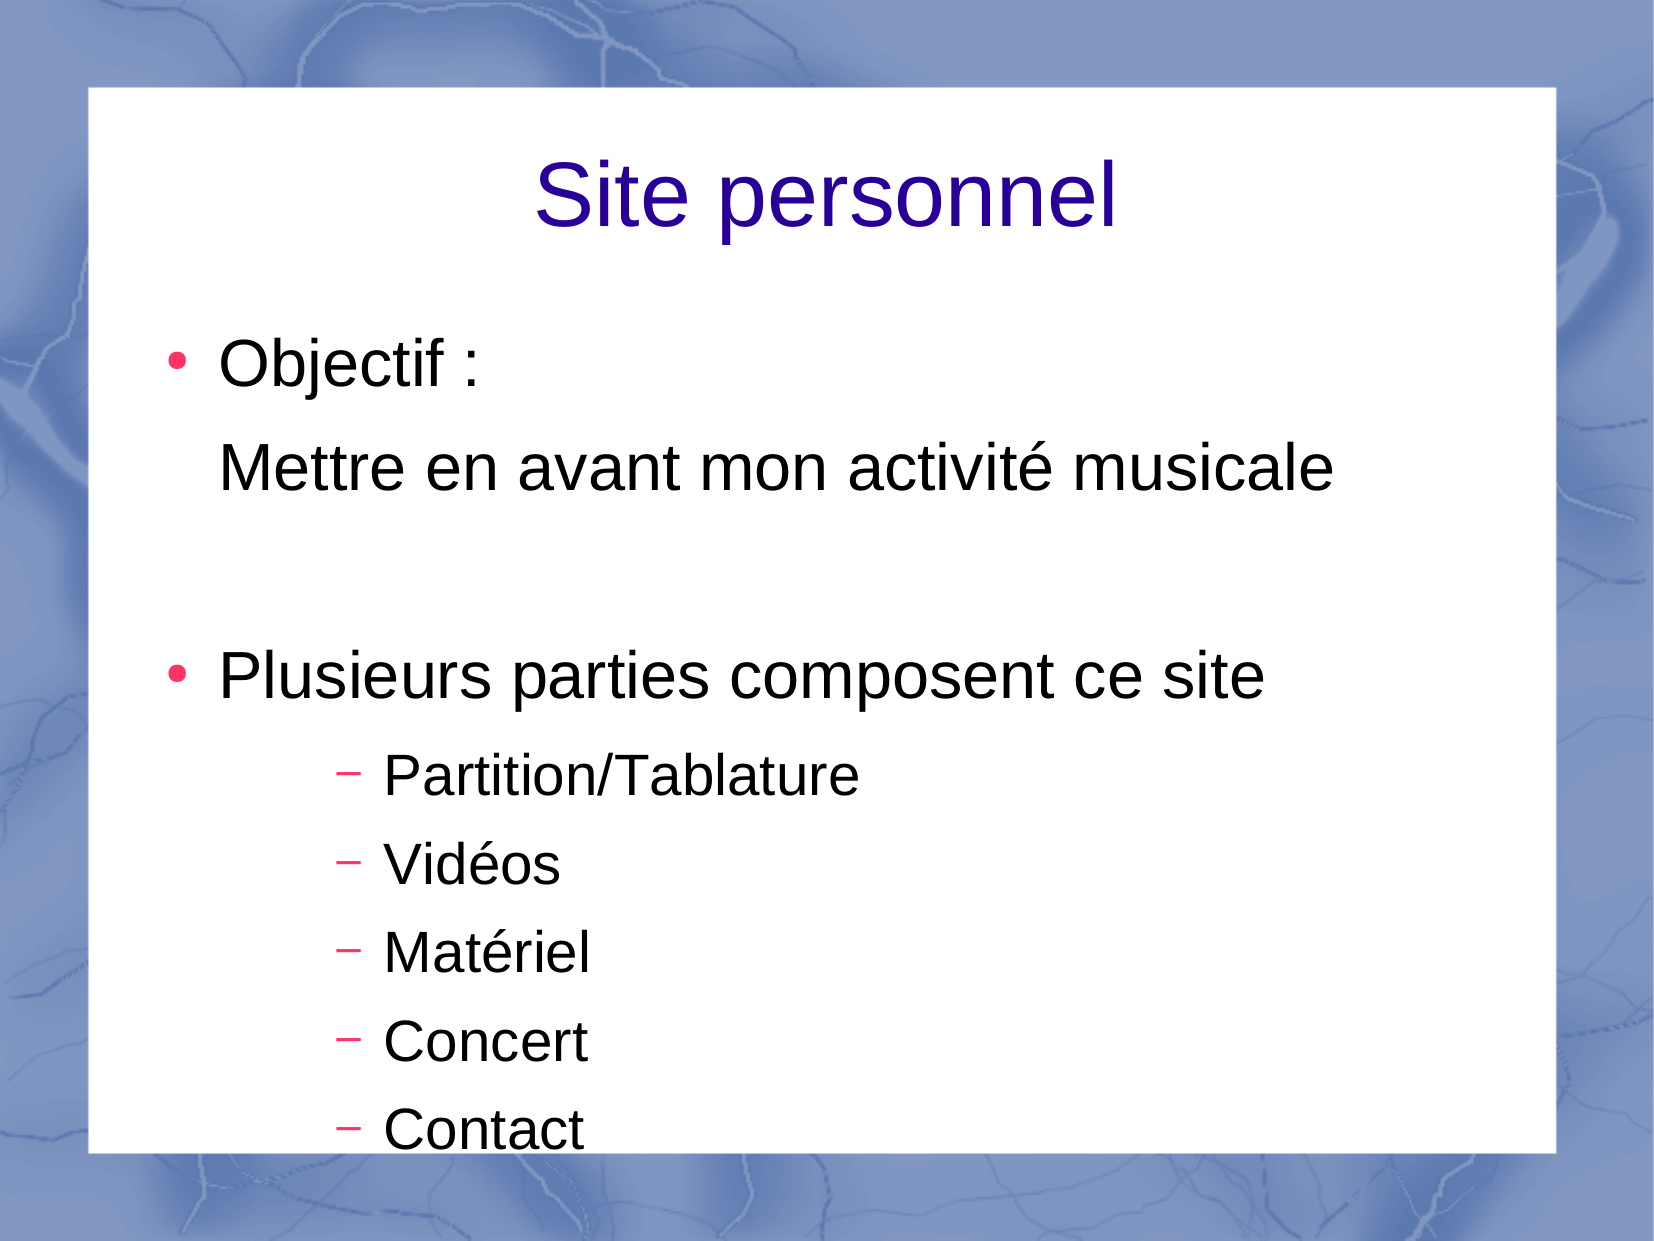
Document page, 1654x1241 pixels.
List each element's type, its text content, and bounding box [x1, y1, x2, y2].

list Objectif : Mettre en avant mon activité musicale Plusieurs parties composent ce site Partition/Tablature Vidéos Matériel Concert Contact [147, 325, 1506, 1163]
picture [0, 0, 1654, 1241]
title Site personnel [118, 90, 1536, 298]
